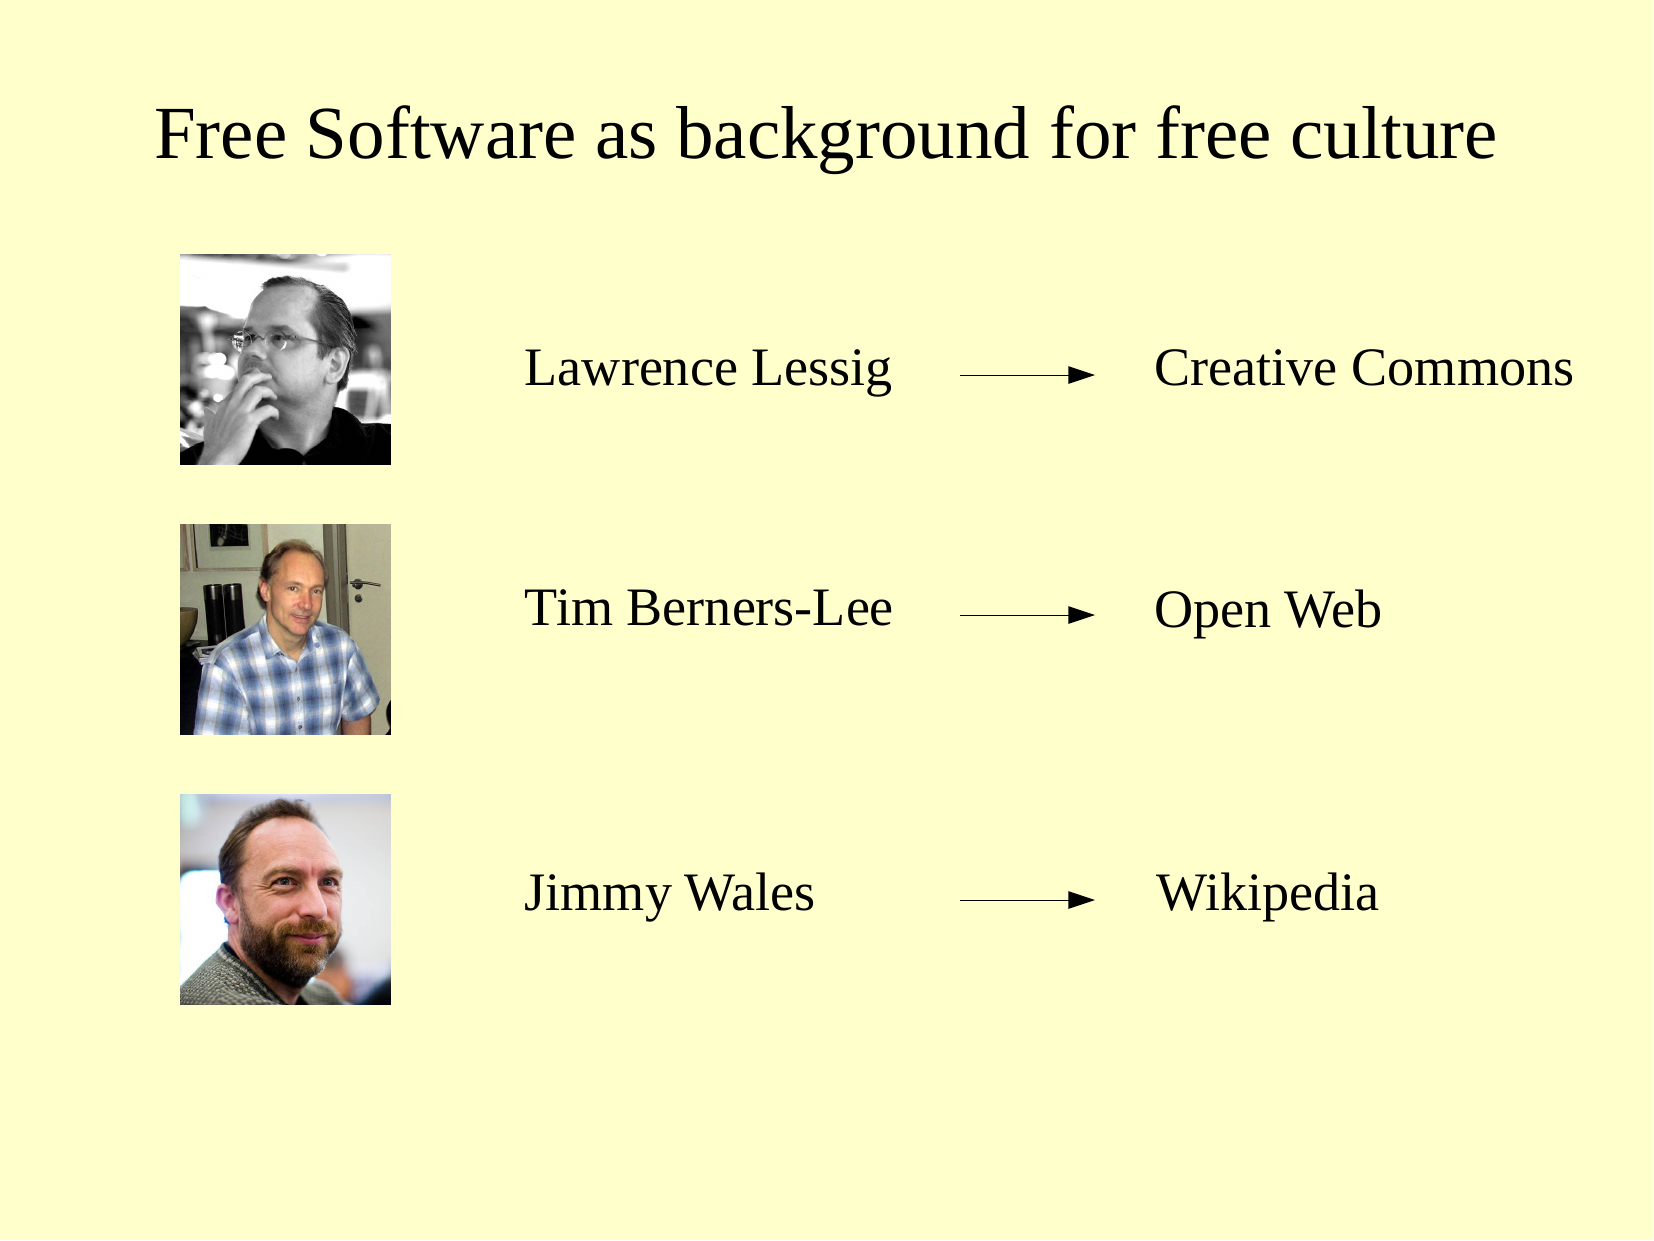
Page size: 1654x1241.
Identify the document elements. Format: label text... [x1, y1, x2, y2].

text_box Creative Commons [1140, 330, 1591, 406]
picture [180, 254, 391, 466]
title Free Software as background for free culture [82, 30, 1571, 238]
text_box Open Web [1139, 571, 1398, 648]
text_box Lawrence Lessig [510, 330, 1140, 406]
picture [180, 524, 391, 736]
text_box Wikipedia [1141, 855, 1396, 931]
text_box Jimmy Wales [510, 855, 1141, 931]
text_box Tim Berners-Lee [510, 570, 1501, 646]
picture [180, 794, 391, 1006]
